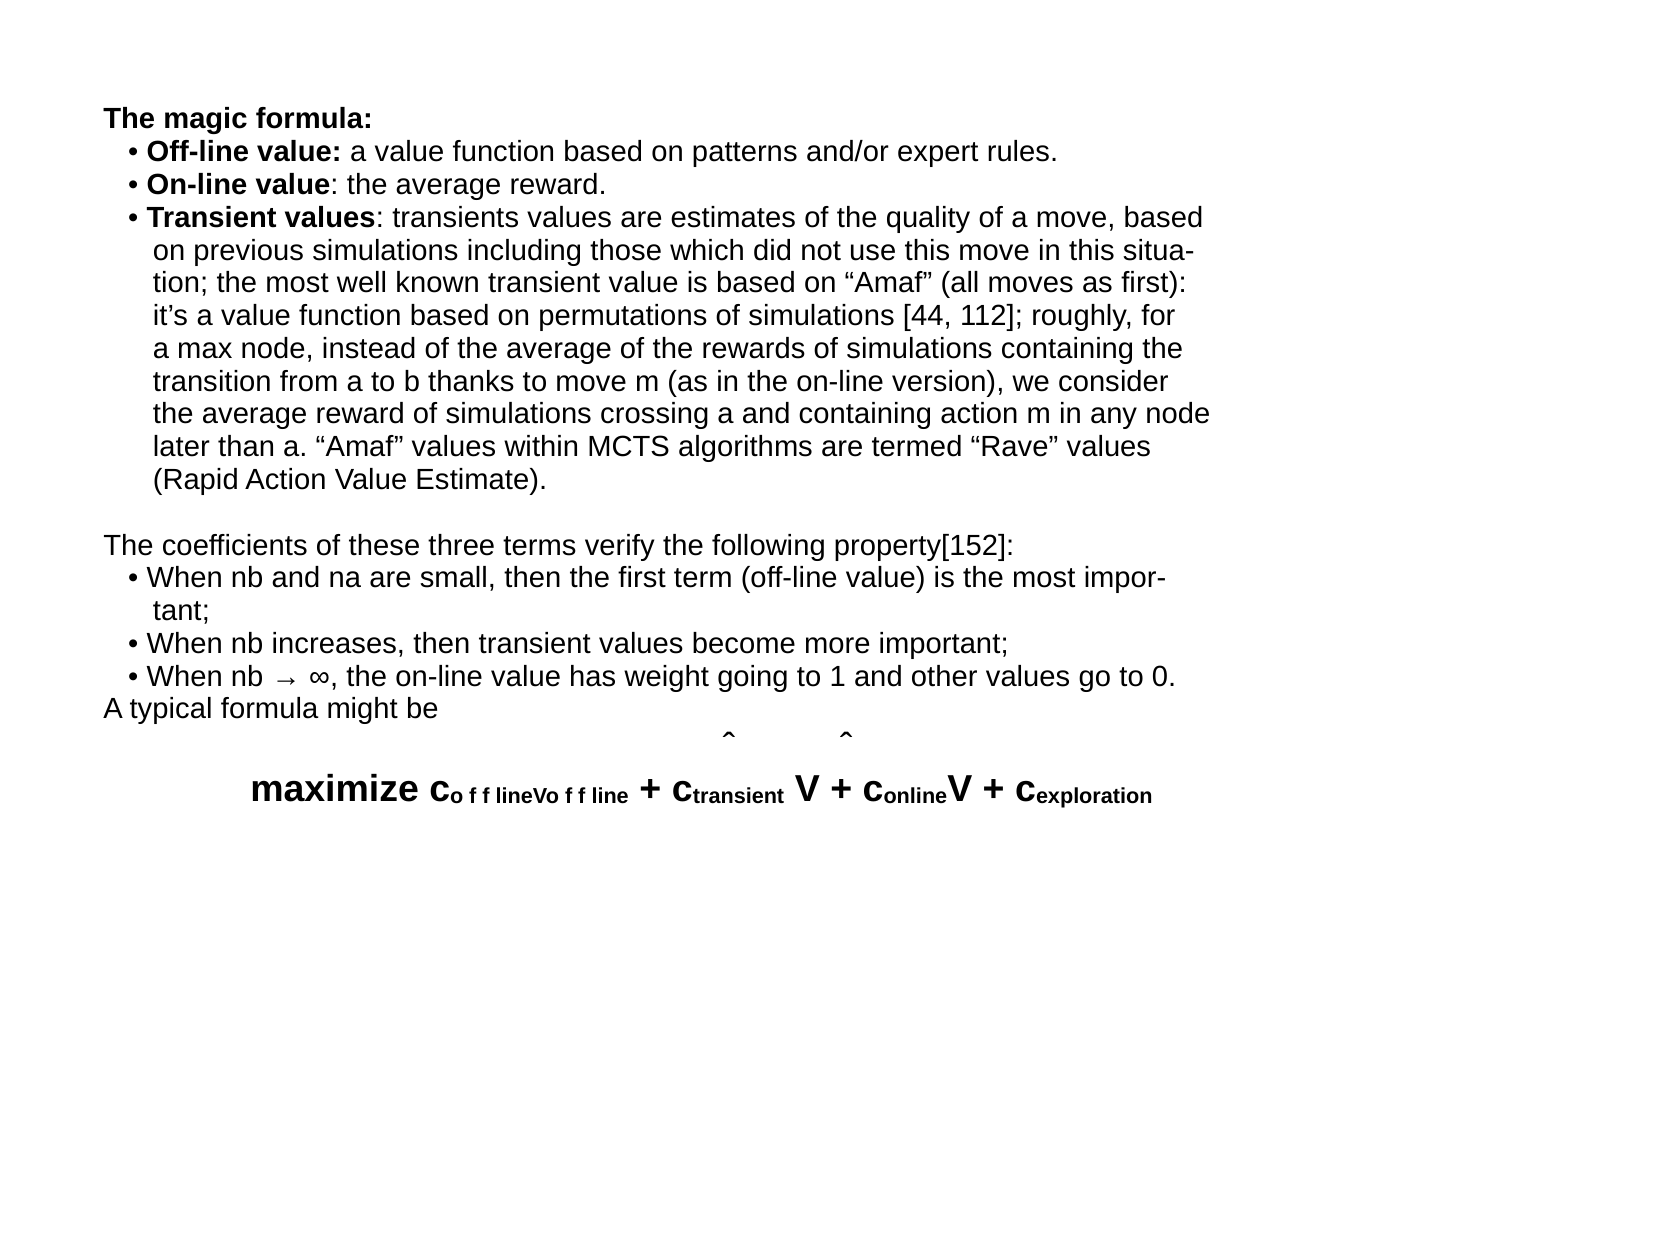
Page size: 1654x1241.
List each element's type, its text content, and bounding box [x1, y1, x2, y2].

text_box The magic formula: • Off-line value: a value function based on patterns and/or expert rules. • On-line value: the average reward. • Transient values: transients values are estimates of the quality of a move, based on previous simulations including those which did not use this move in this situa- tion; the most well known transient value is based on “Amaf” (all moves as first): it’s a value function based on permutations of simulations [44, 112]; roughly, for a max node, instead of the average of the rewards of simulations containing the transition from a to b thanks to move m (as in the on-line version), we consider the average reward of simulations crossing a and containing action m in any node later than a. “Amaf” values within MCTS algorithms are termed “Rave” values (Rapid Action Value Estimate). The coefficients of these three terms verify the following property[152]: • When nb and na are small, then the first term (off-line value) is the most impor- tant; • When nb increases, then transient values become more important; • When nb → ∞, the on-line value has weight going to 1 and other values go to 0. A typical formula might be ˆ ˆ maximize co f f lineVo f f line + ctransient V + conlineV + cexploration [88, 29, 1595, 913]
